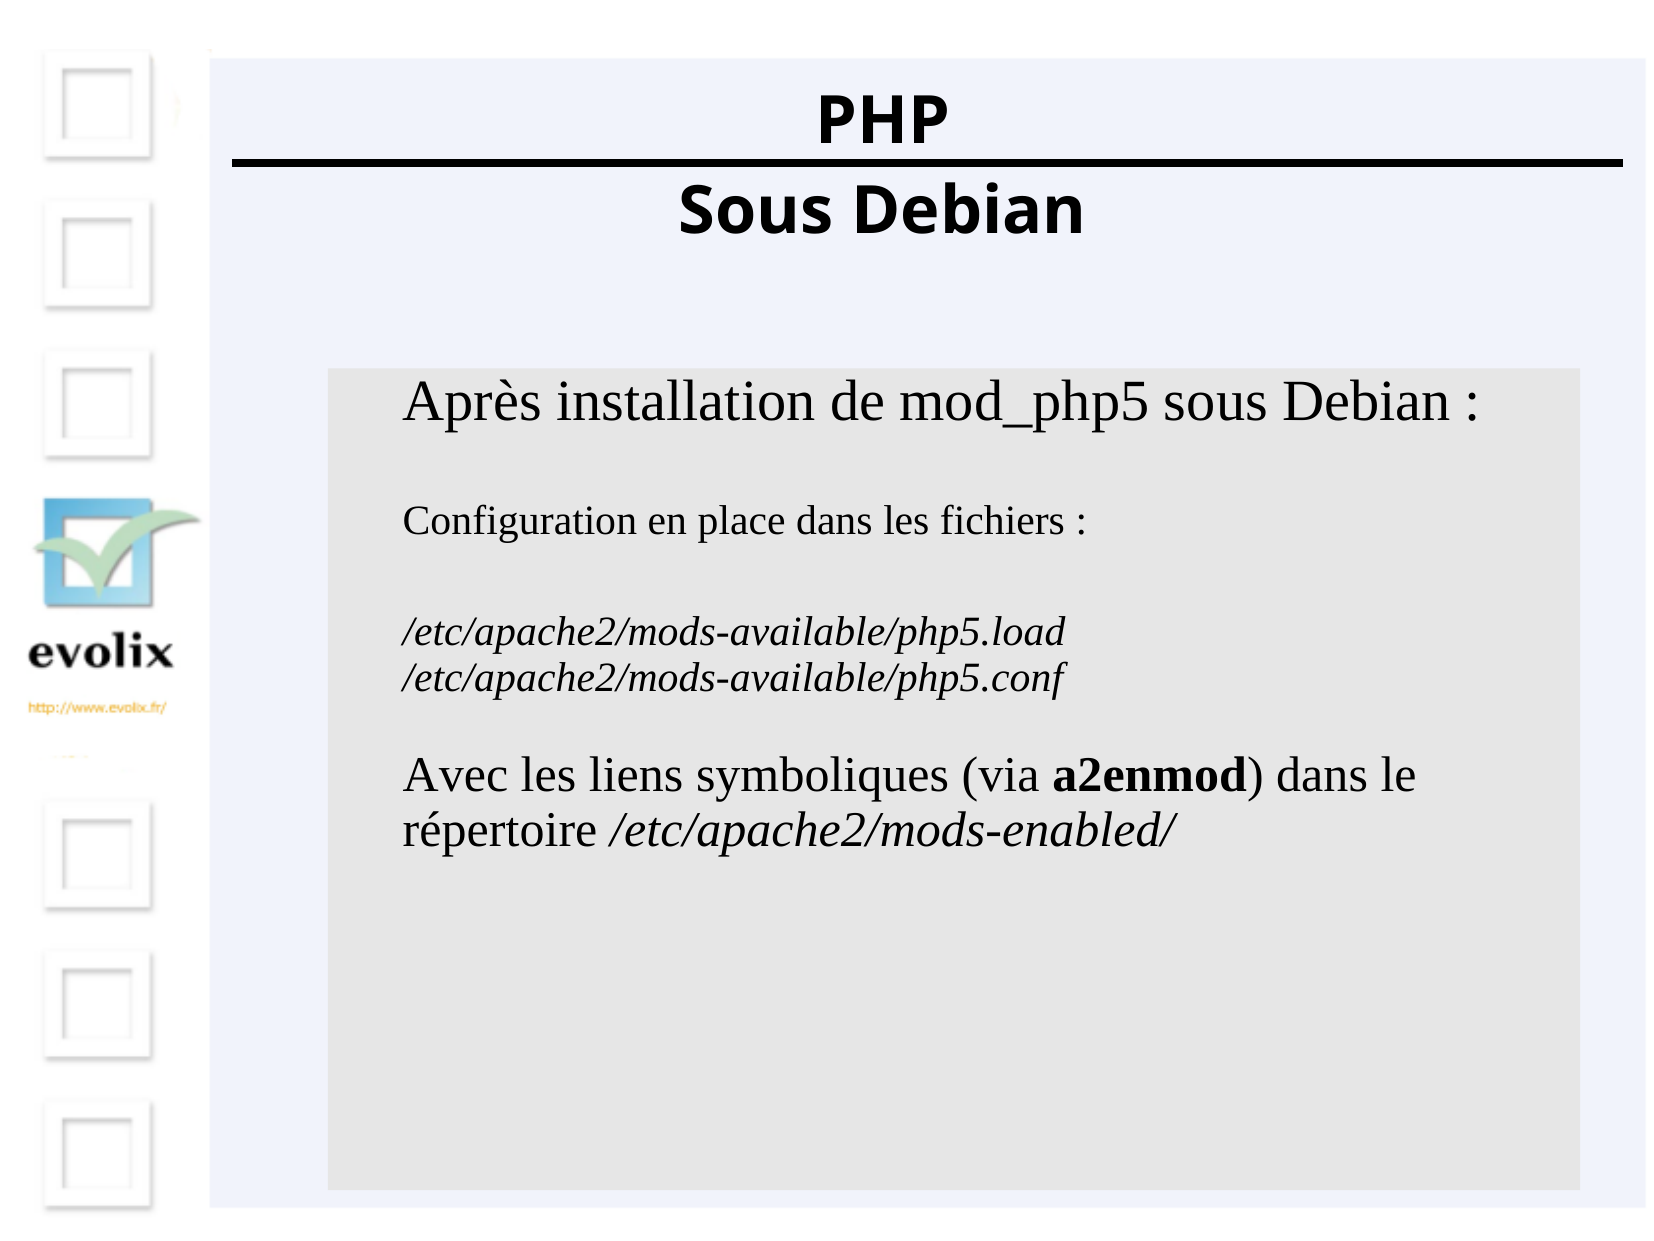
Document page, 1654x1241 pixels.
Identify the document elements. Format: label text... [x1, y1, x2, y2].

text_box Après installation de mod_php5 sous Debian : Configuration en place dans les fichiers : /etc/apache2/mods-available/php5.load /etc/apache2/mods-available/php5.conf Avec les liens symboliques (via a2enmod) dans le répertoire /etc/apache2/mods-enabled/ [327, 368, 1581, 1191]
title PHP Sous Debian [395, 56, 1370, 269]
picture [0, 49, 1654, 1218]
